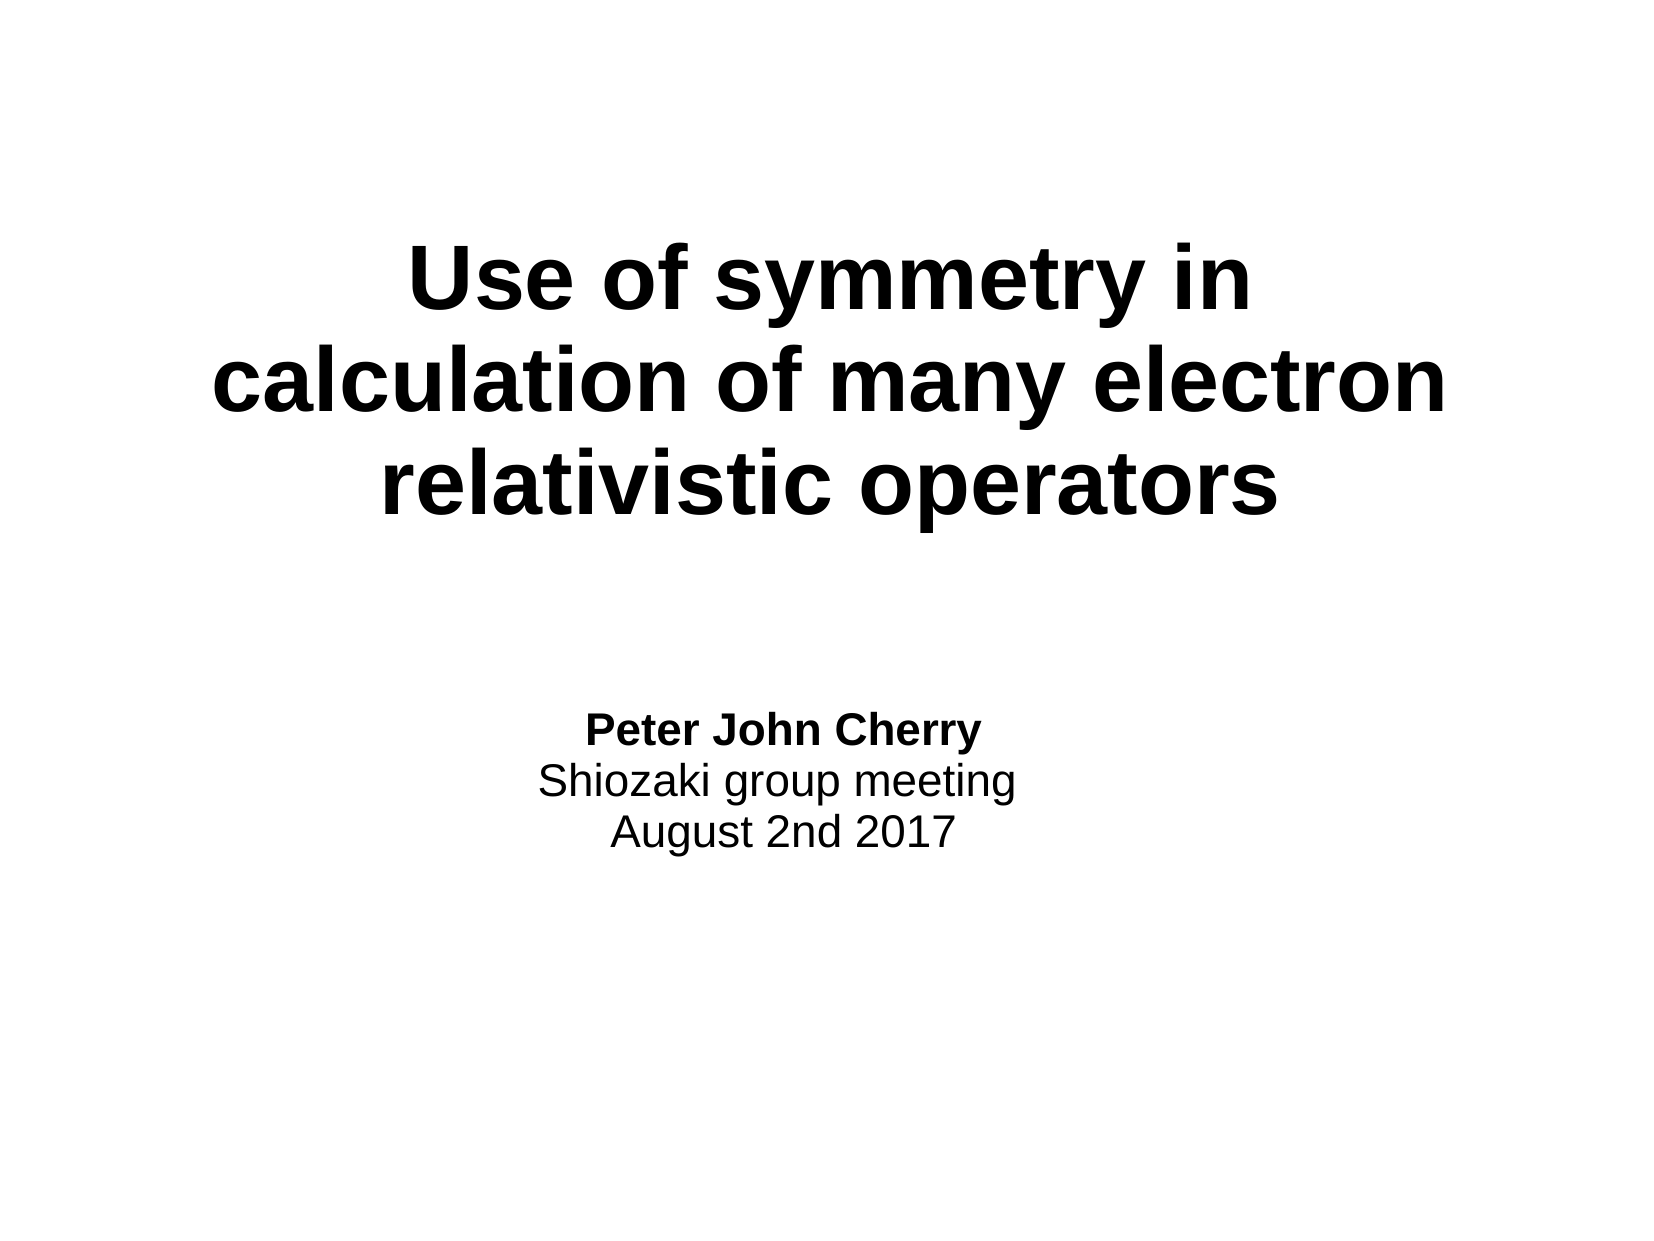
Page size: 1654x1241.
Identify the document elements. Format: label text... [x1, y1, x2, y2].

title Peter John Cherry Shiozaki group meeting August 2nd 2017 [159, 703, 1409, 858]
title Use of symmetry in calculation of many electron relativistic operators [206, 504, 1456, 534]
list [82, 277, 1571, 504]
title Use of symmetry in calculation of many electron relativistic operators [206, 226, 1456, 277]
